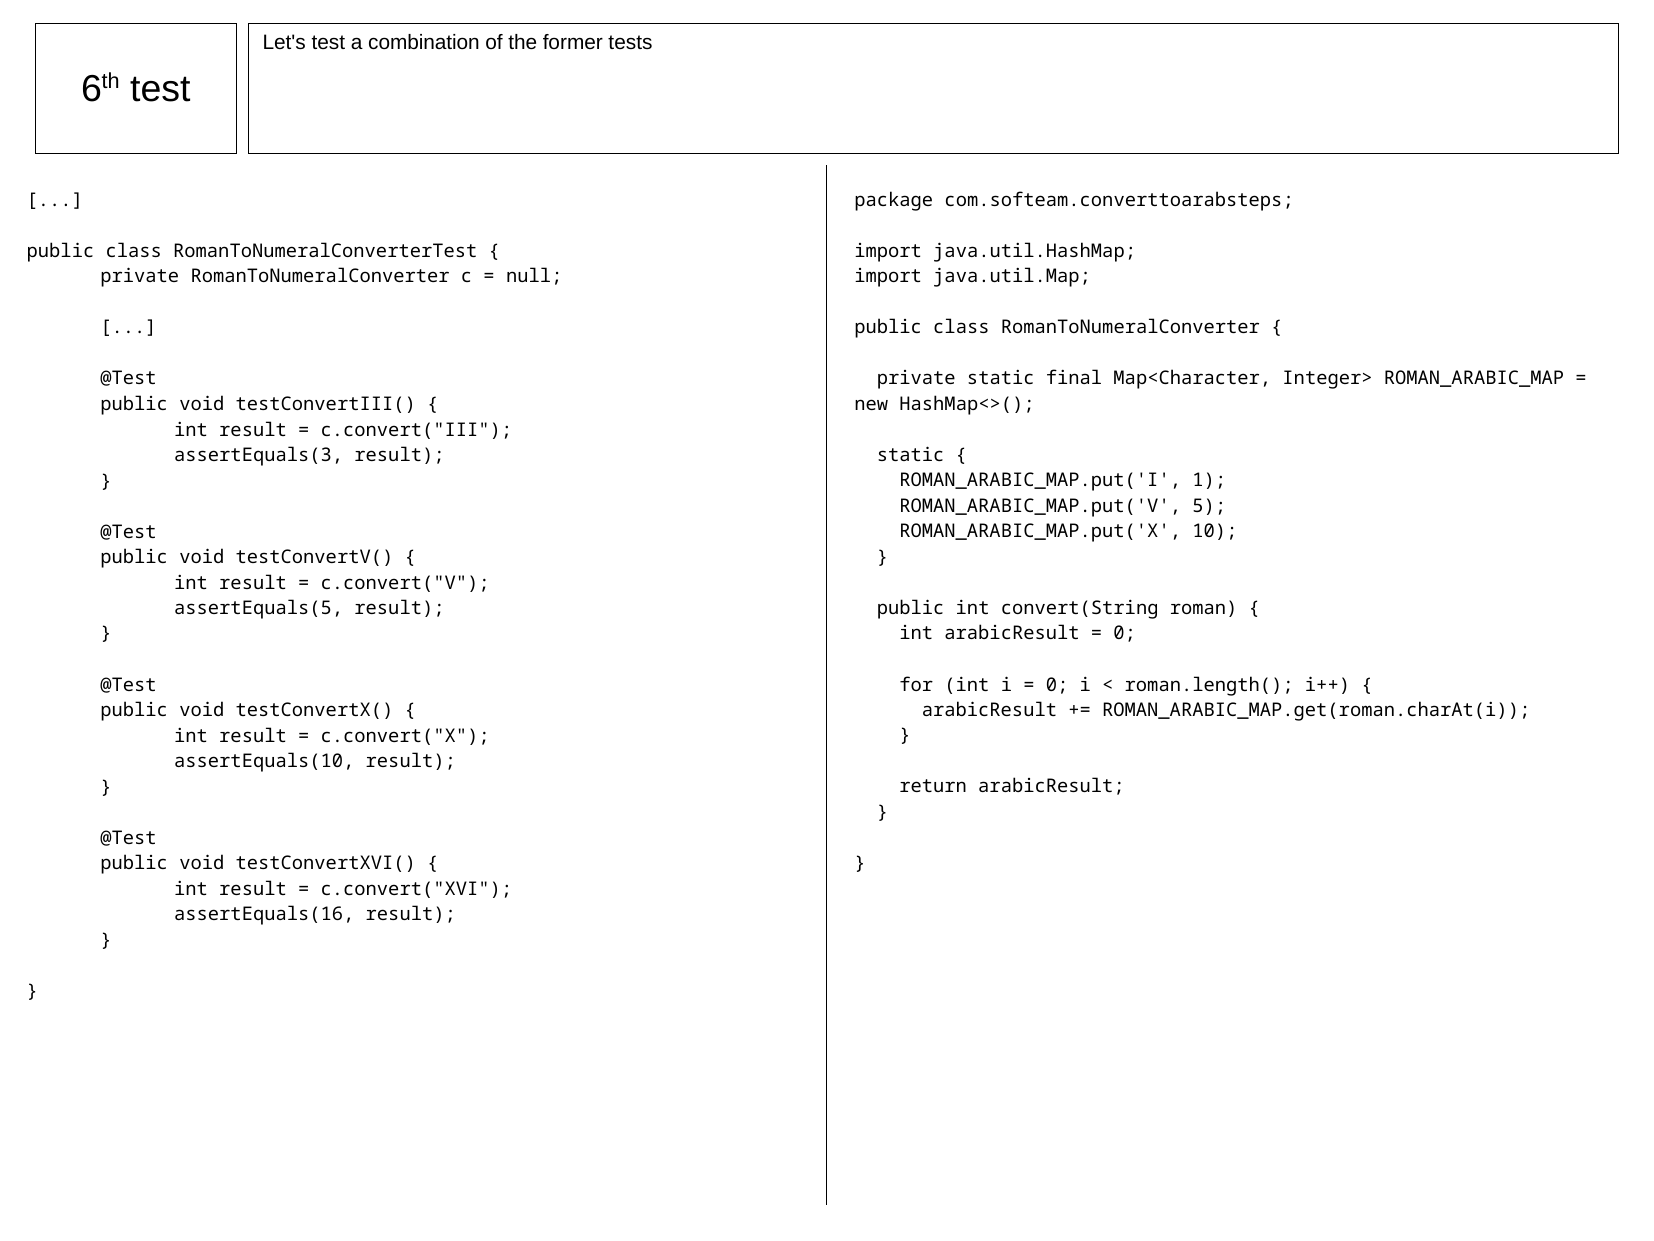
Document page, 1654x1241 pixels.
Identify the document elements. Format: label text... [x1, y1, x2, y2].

text_box [...] public class RomanToNumeralConverterTest { private RomanToNumeralConverter c = null; [...] @Test public void testConvertIII() { int result = c.convert("III"); assertEquals(3, result); } @Test public void testConvertV() { int result = c.convert("V"); assertEquals(5, result); } @Test public void testConvertX() { int result = c.convert("X"); assertEquals(10, result); } @Test public void testConvertXVI() { int result = c.convert("XVI"); assertEquals(16, result); } } [11, 178, 792, 1119]
text_box package com.softeam.converttoarabsteps; import java.util.HashMap; import java.util.Map; public class RomanToNumeralConverter { private static final Map<Character, Integer> ROMAN_ARABIC_MAP = new HashMap<>(); static { ROMAN_ARABIC_MAP.put('I', 1); ROMAN_ARABIC_MAP.put('V', 5); ROMAN_ARABIC_MAP.put('X', 10); } public int convert(String roman) { int arabicResult = 0; for (int i = 0; i < roman.length(); i++) { arabicResult += ROMAN_ARABIC_MAP.get(roman.charAt(i)); } return arabicResult; } } [839, 178, 1620, 811]
text_box 6th test [35, 23, 237, 154]
text_box Let's test a combination of the former tests [248, 23, 1619, 154]
